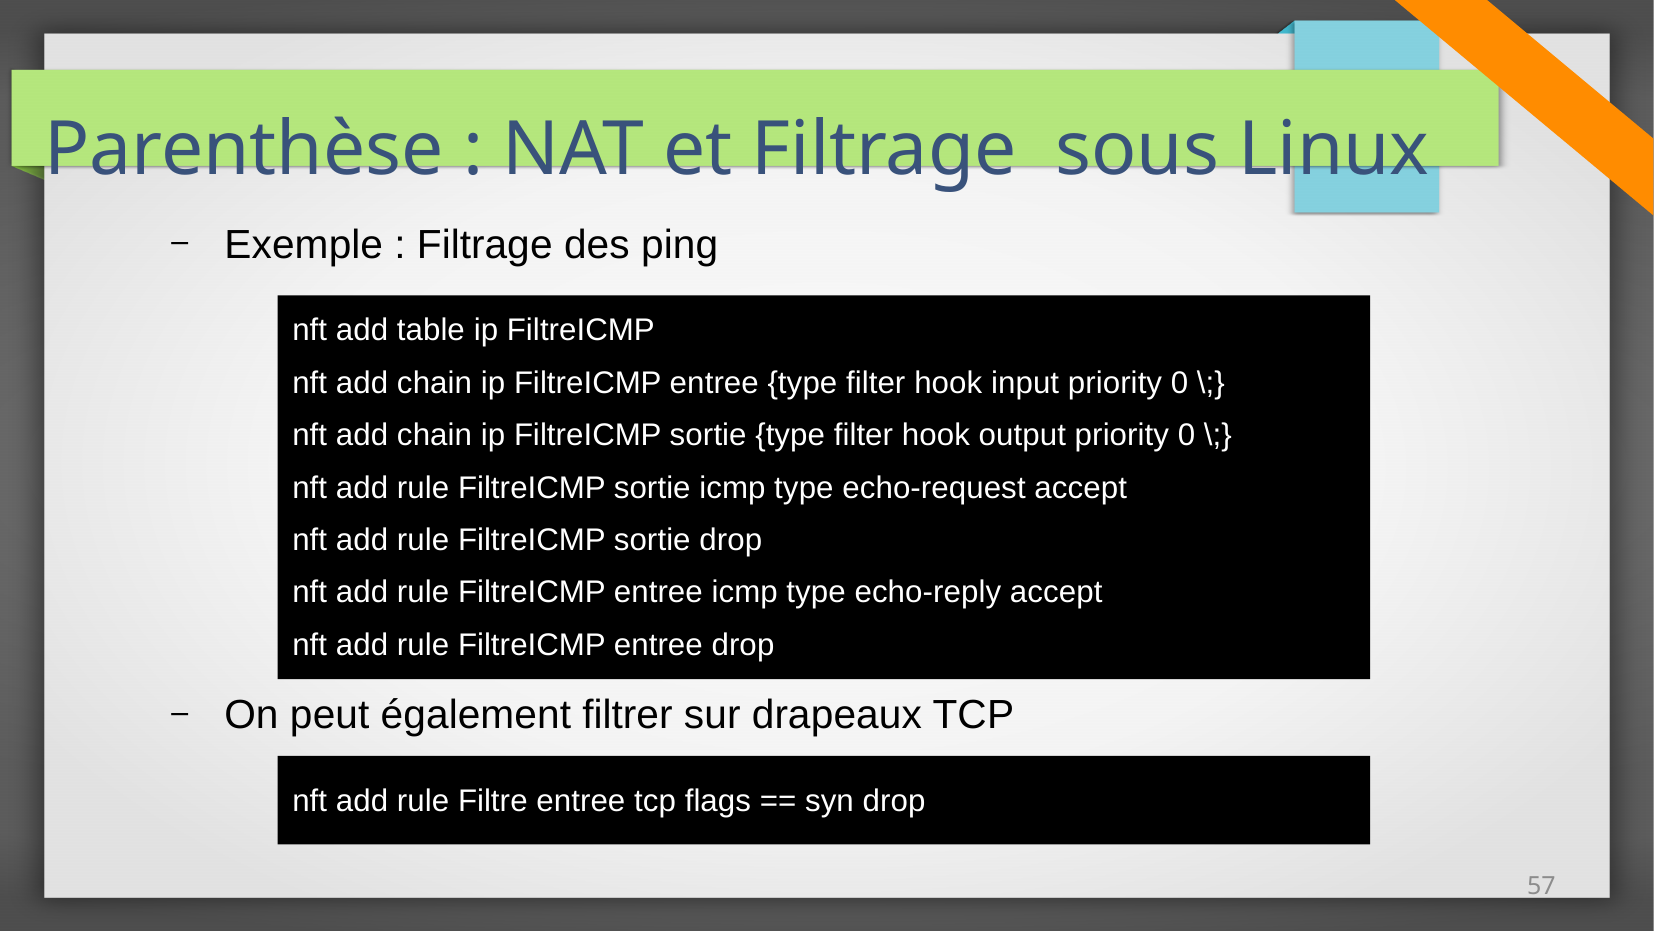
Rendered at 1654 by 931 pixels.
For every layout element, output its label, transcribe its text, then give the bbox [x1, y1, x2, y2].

list Exemple : Filtrage des ping On peut également filtrer sur drapeaux TCP [82, 221, 1571, 857]
text_box nft add rule Filtre entree tcp flags == syn drop [277, 755, 1371, 845]
text_box nft add table ip FiltreICMP nft add chain ip FiltreICMP entree {type filter hook input priority 0 \;} nft add chain ip FiltreICMP sortie {type filter hook output priority 0 \;} nft add rule FiltreICMP sortie icmp type echo-request accept nft add rule FiltreICMP sortie drop nft add rule FiltreICMP entree icmp type echo-reply accept nft add rule FiltreICMP entree drop [277, 295, 1371, 680]
text_box <numéro> [1184, 862, 1571, 912]
picture [0, 0, 1654, 931]
text_box Parenthèse : NAT et Filtrage sous Linux [29, 87, 1447, 178]
picture [1489, 0, 1654, 138]
